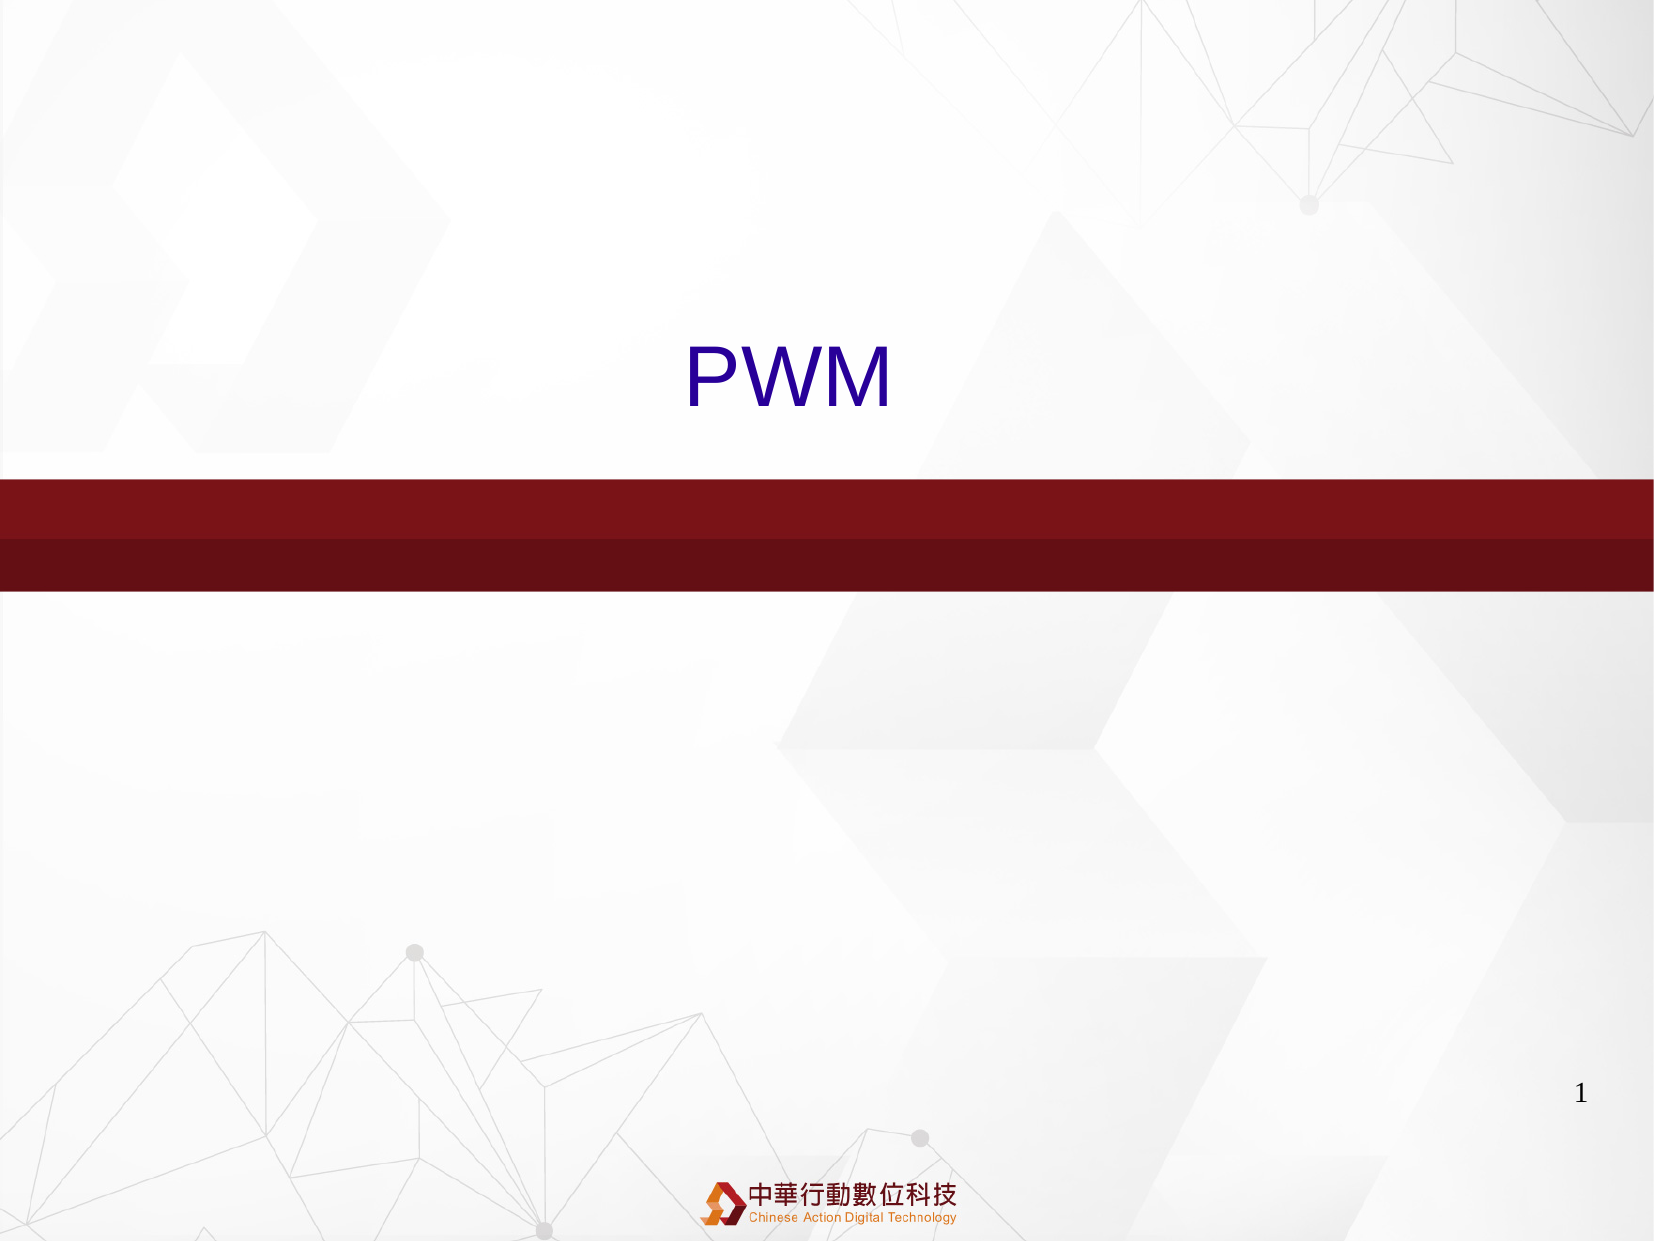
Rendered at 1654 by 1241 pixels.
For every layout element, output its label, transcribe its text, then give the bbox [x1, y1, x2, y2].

picture [0, 0, 1654, 1241]
title PWM [45, 272, 1534, 481]
